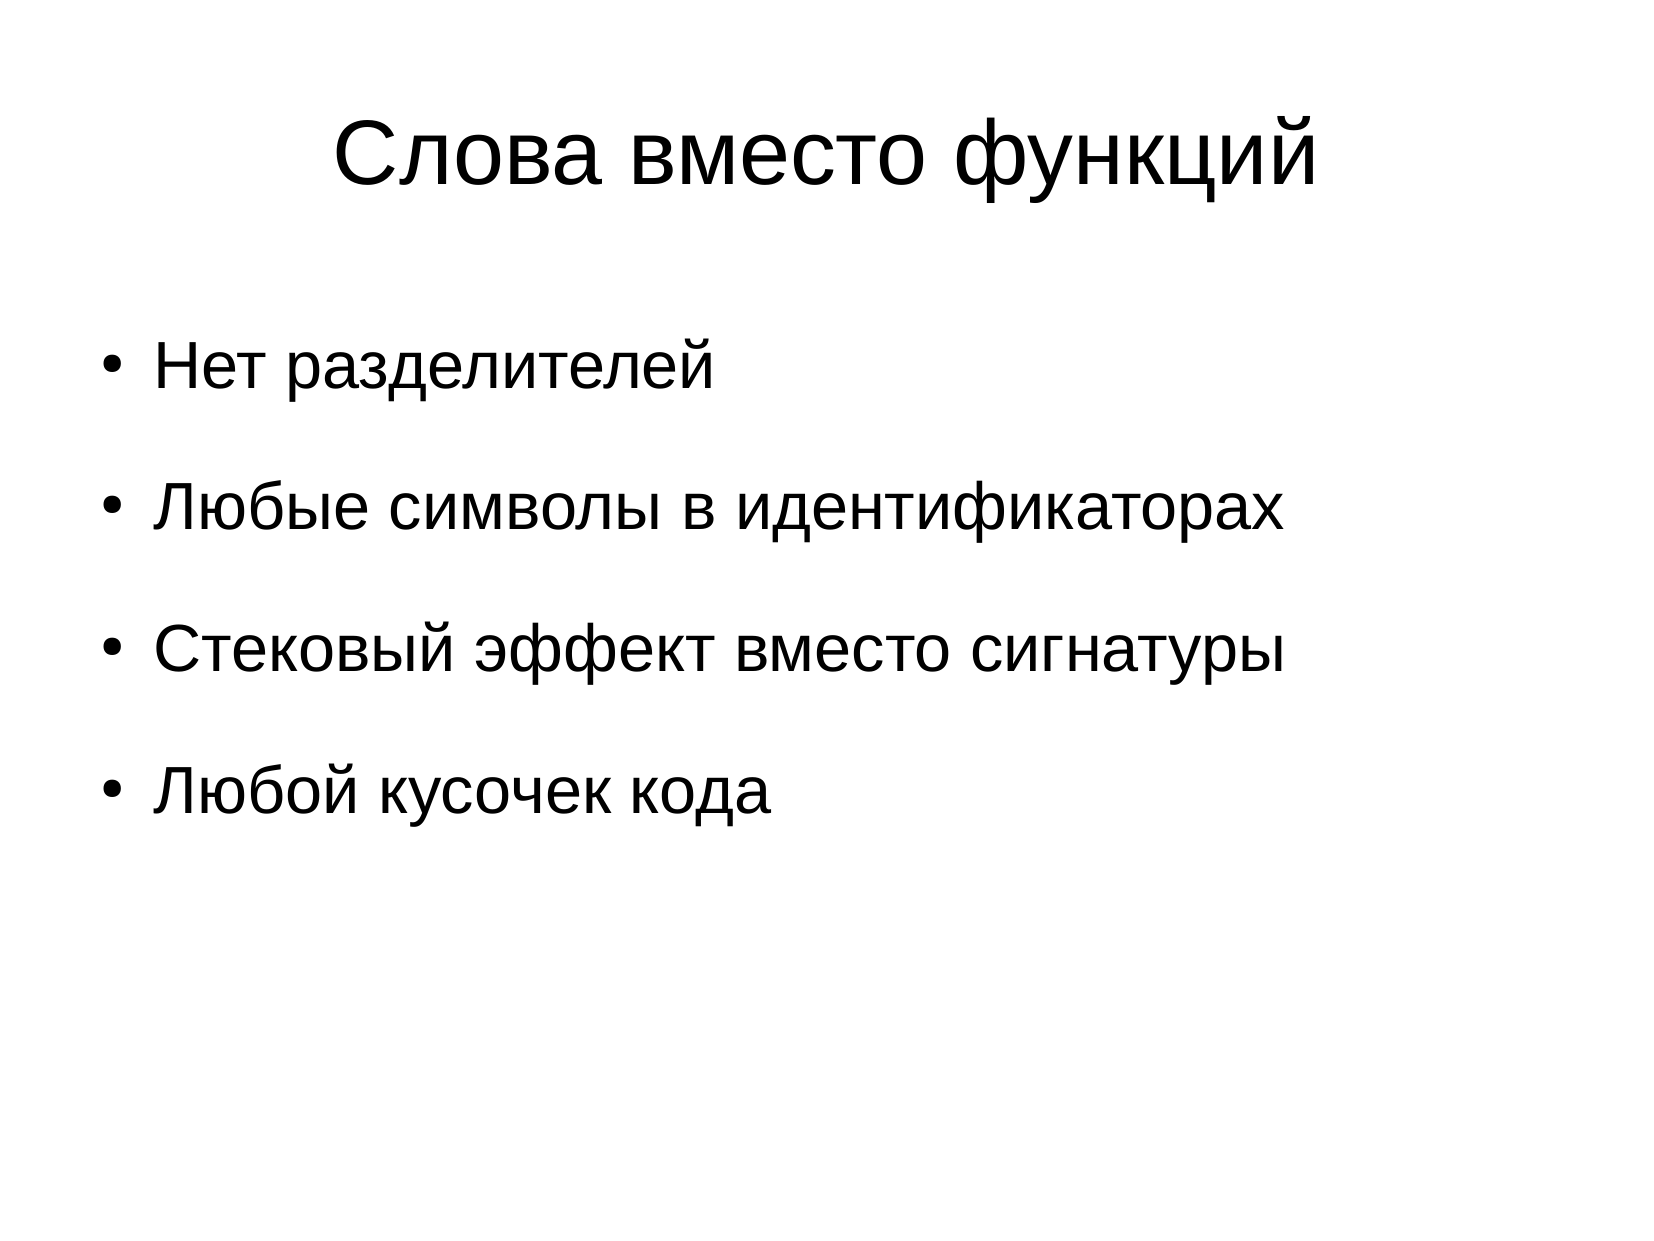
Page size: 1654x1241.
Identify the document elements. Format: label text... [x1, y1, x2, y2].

title Слова вместо функций [82, 49, 1571, 257]
list Нет разделителей Любые символы в идентификаторах Стековый эффект вместо сигнатуры Любой кусочек кода [82, 290, 1538, 1010]
